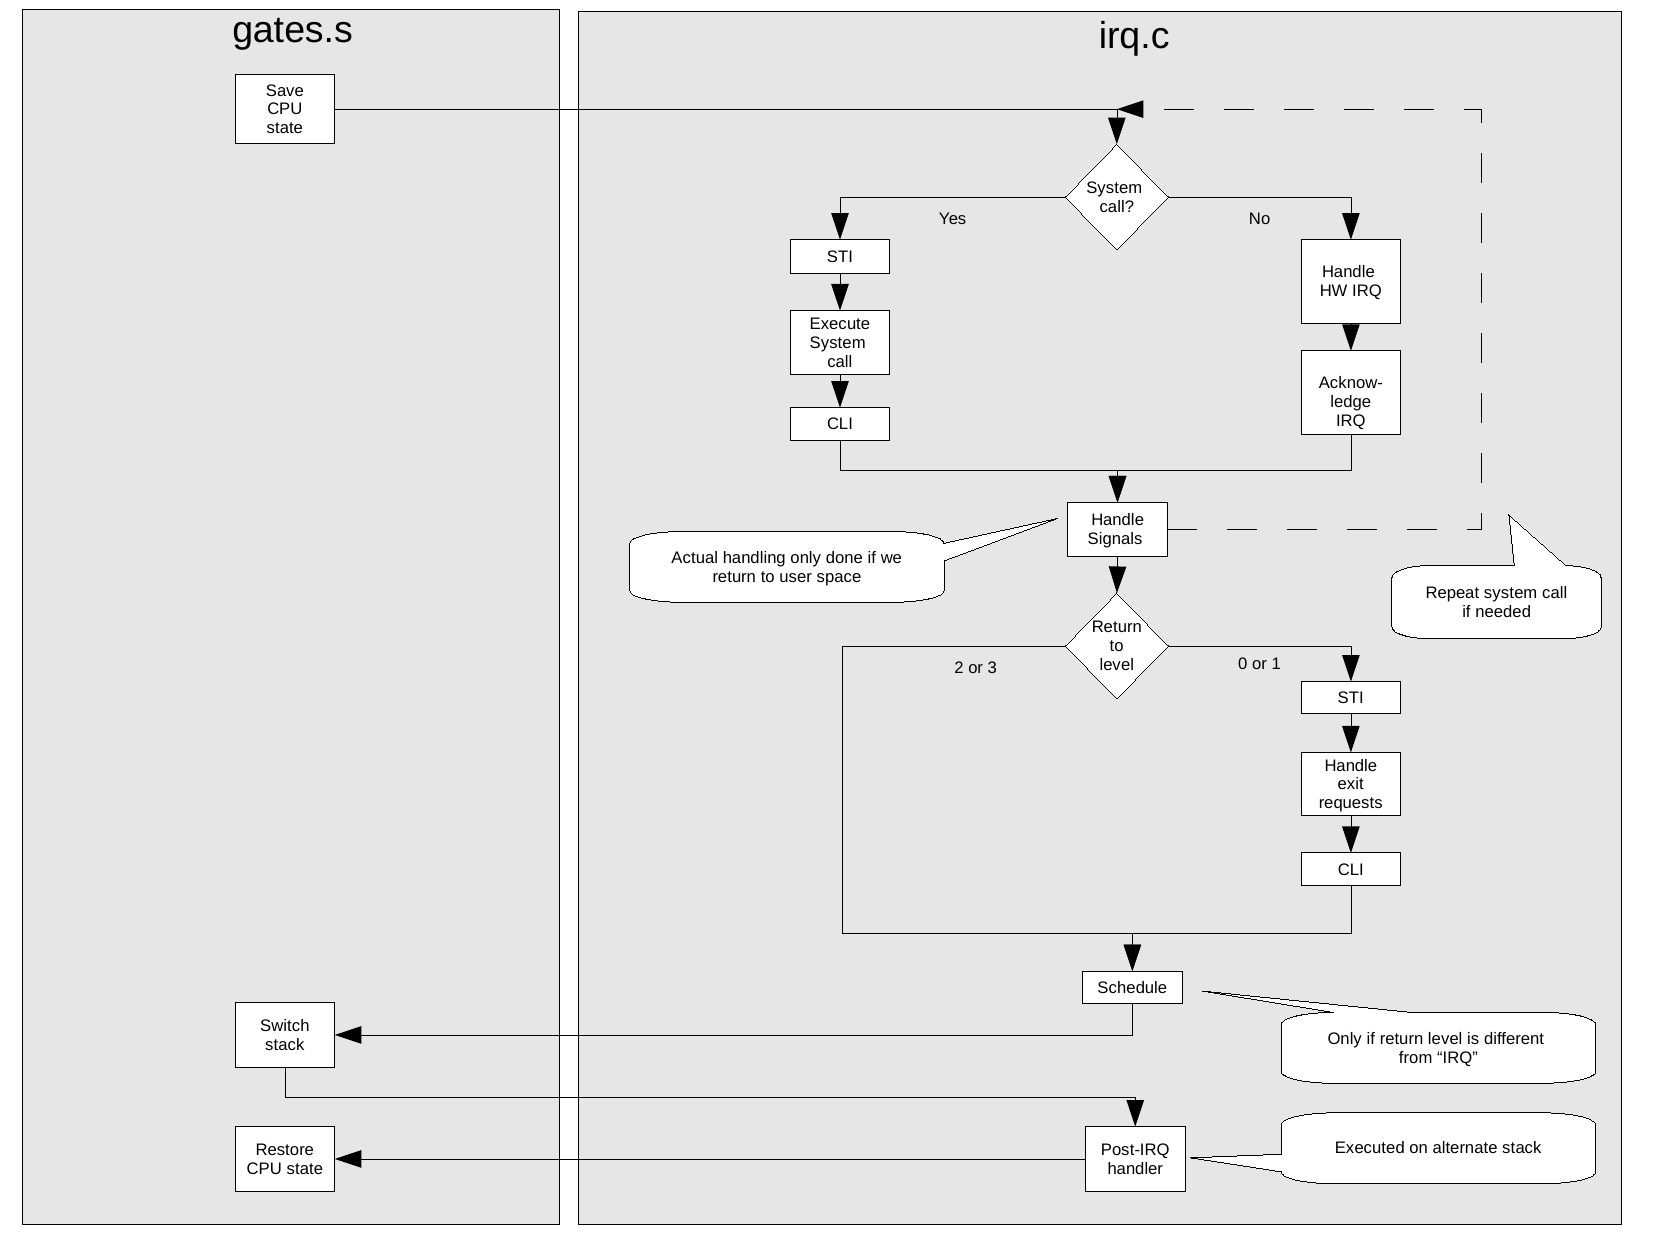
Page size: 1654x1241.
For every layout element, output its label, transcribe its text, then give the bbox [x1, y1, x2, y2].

text_box Switch stack [235, 1002, 335, 1068]
text_box STI [790, 239, 890, 274]
text_box STI [1301, 681, 1401, 714]
text_box gates.s [47, 1, 538, 59]
text_box Restore CPU state [235, 1126, 335, 1192]
text_box [22, 9, 560, 1225]
text_box Only if return level is different from “IRQ” [1202, 991, 1596, 1084]
text_box irq.c [779, 7, 1489, 65]
text_box [578, 11, 1622, 1225]
text_box Actual handling only done if we return to user space [629, 518, 1058, 603]
text_box Acknow- ledge IRQ [1301, 350, 1401, 435]
text_box Execute System call [790, 310, 890, 375]
text_box Handle Signals [1067, 502, 1168, 557]
text_box Schedule [1082, 971, 1183, 1004]
text_box Return to level [1065, 593, 1169, 699]
text_box Handle exit requests [1301, 752, 1401, 816]
text_box [843, 647, 1351, 933]
text_box [841, 198, 1351, 470]
text_box Post-IRQ handler [1085, 1126, 1186, 1192]
text_box System call? [1065, 144, 1169, 250]
text_box Executed on alternate stack [1190, 1112, 1596, 1184]
text_box CLI [1301, 852, 1401, 886]
text_box 2 or 3 [939, 650, 1026, 685]
text_box [578, 110, 1132, 1035]
text_box Handle HW IRQ [1301, 239, 1401, 324]
text_box [578, 1098, 1135, 1159]
text_box Repeat system call if needed [1391, 514, 1602, 639]
text_box Save CPU state [235, 74, 335, 144]
text_box CLI [790, 407, 890, 441]
text_box [286, 1036, 560, 1097]
